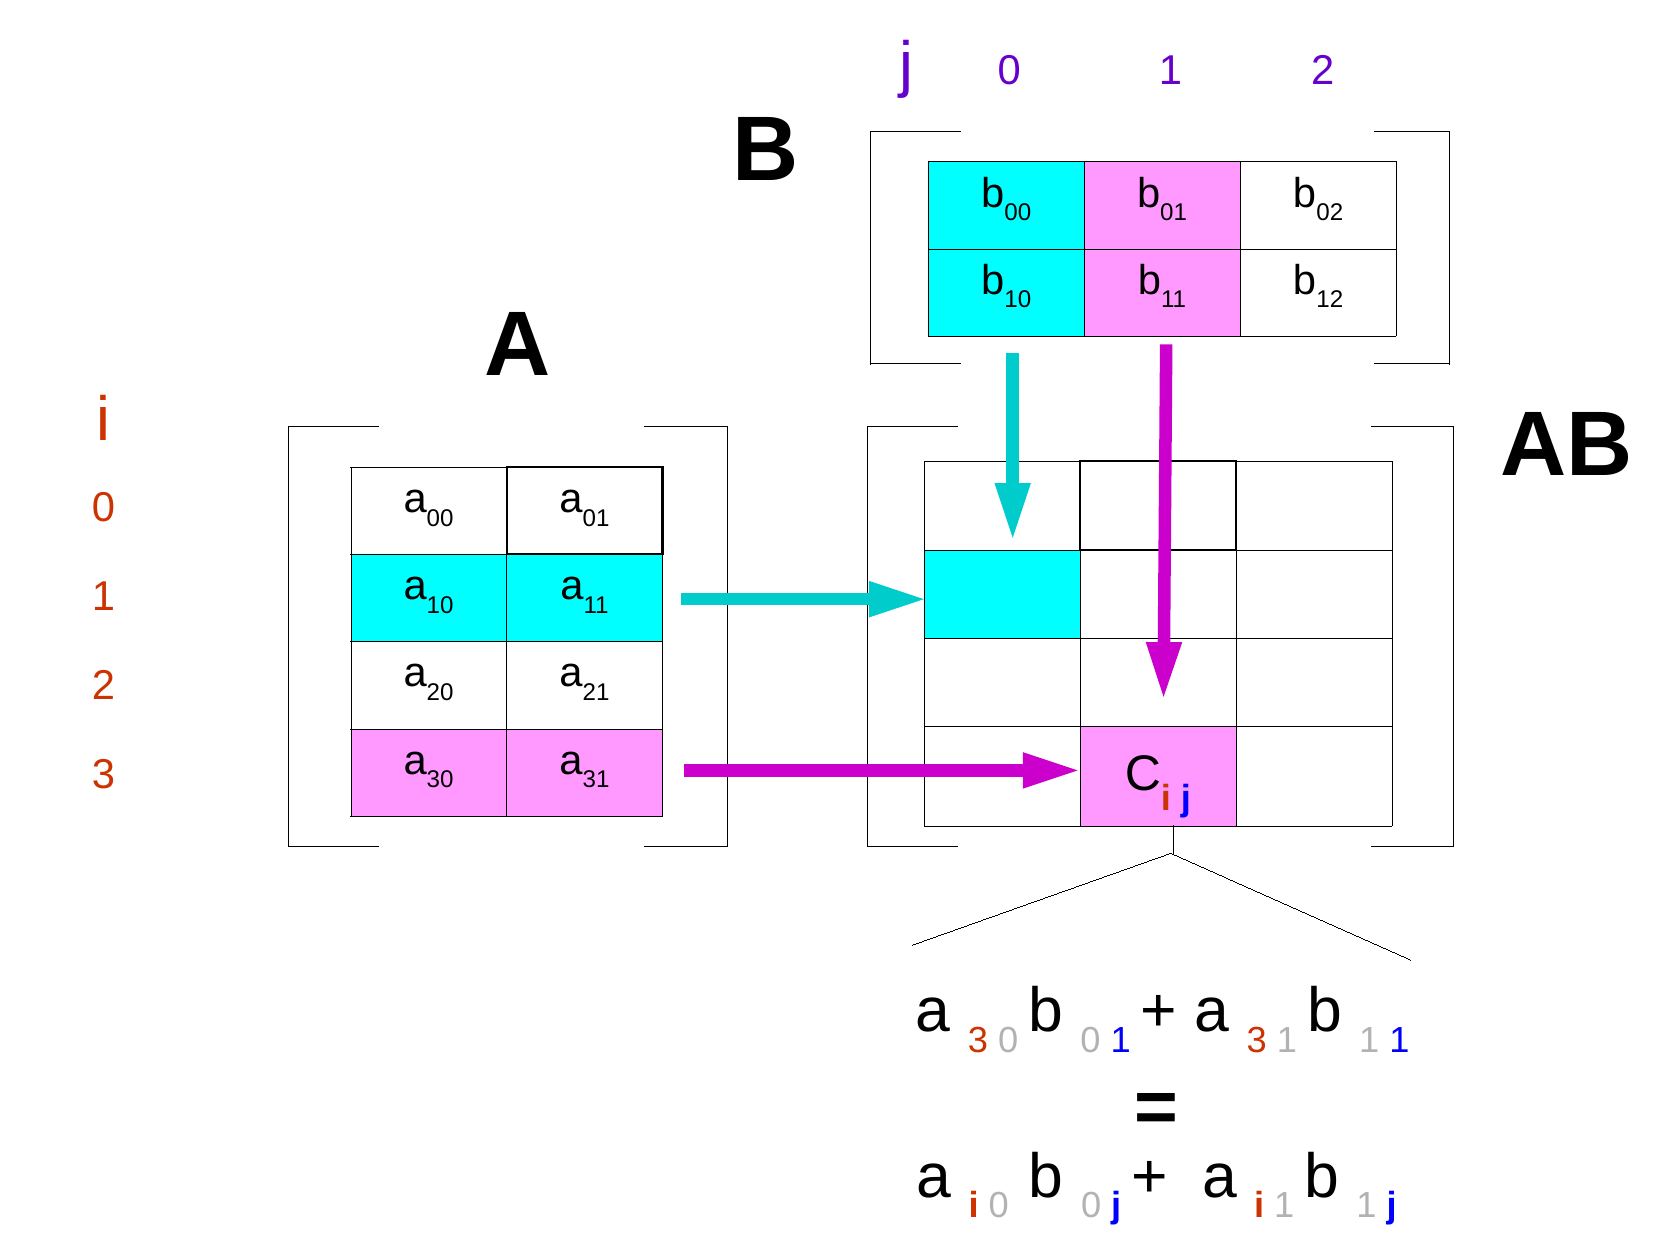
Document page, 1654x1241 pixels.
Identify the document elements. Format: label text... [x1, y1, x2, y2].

table_header b02 [1241, 162, 1396, 249]
table_header 1 [1090, 21, 1251, 119]
table_cell [1081, 639, 1236, 726]
table_cell a30 [352, 730, 506, 816]
table_cell [925, 727, 1080, 826]
table_cell [1237, 551, 1392, 638]
table_cell a20 [352, 642, 506, 729]
table_header a01 [508, 468, 661, 553]
table_header i [17, 357, 190, 462]
text_box AB [1485, 385, 1649, 529]
table_cell a21 [507, 642, 662, 729]
table_header [925, 462, 1079, 550]
table_header 2 [1251, 21, 1394, 119]
table_header b00 [929, 162, 1084, 249]
text_box A [469, 285, 560, 403]
text_box = [1119, 1056, 1194, 1156]
text_box a 3 0 b 0 1 + a 3 1 b 1 1 [901, 967, 1425, 1068]
table_cell b11 [1085, 250, 1240, 336]
table_cell b12 [1241, 250, 1396, 336]
table_cell [1237, 727, 1392, 826]
table_cell 0 [17, 462, 190, 551]
table_cell [925, 639, 1080, 726]
table_cell Ci j [1081, 727, 1236, 826]
table_header b01 [1085, 162, 1240, 249]
table_cell a31 [507, 730, 662, 816]
table_header a00 [352, 468, 506, 554]
table_cell a10 [352, 555, 506, 641]
table_cell 2 [17, 641, 190, 730]
table_cell 1 [17, 551, 190, 641]
table_cell [1081, 551, 1158, 638]
table_header j [767, 21, 928, 119]
table_header 0 [928, 21, 1090, 119]
table_cell b10 [929, 250, 1084, 336]
table_cell a11 [507, 555, 662, 641]
table_header [1237, 462, 1392, 550]
table_cell [1237, 639, 1392, 726]
table_cell [925, 551, 1080, 638]
text_box B [717, 90, 808, 208]
table_cell [1171, 551, 1236, 638]
text_box a i 0 b 0 j + a i 1 b 1 j [901, 1133, 1412, 1233]
table_header [1171, 462, 1235, 549]
table_header [1081, 462, 1159, 549]
table_cell 3 [17, 730, 190, 819]
